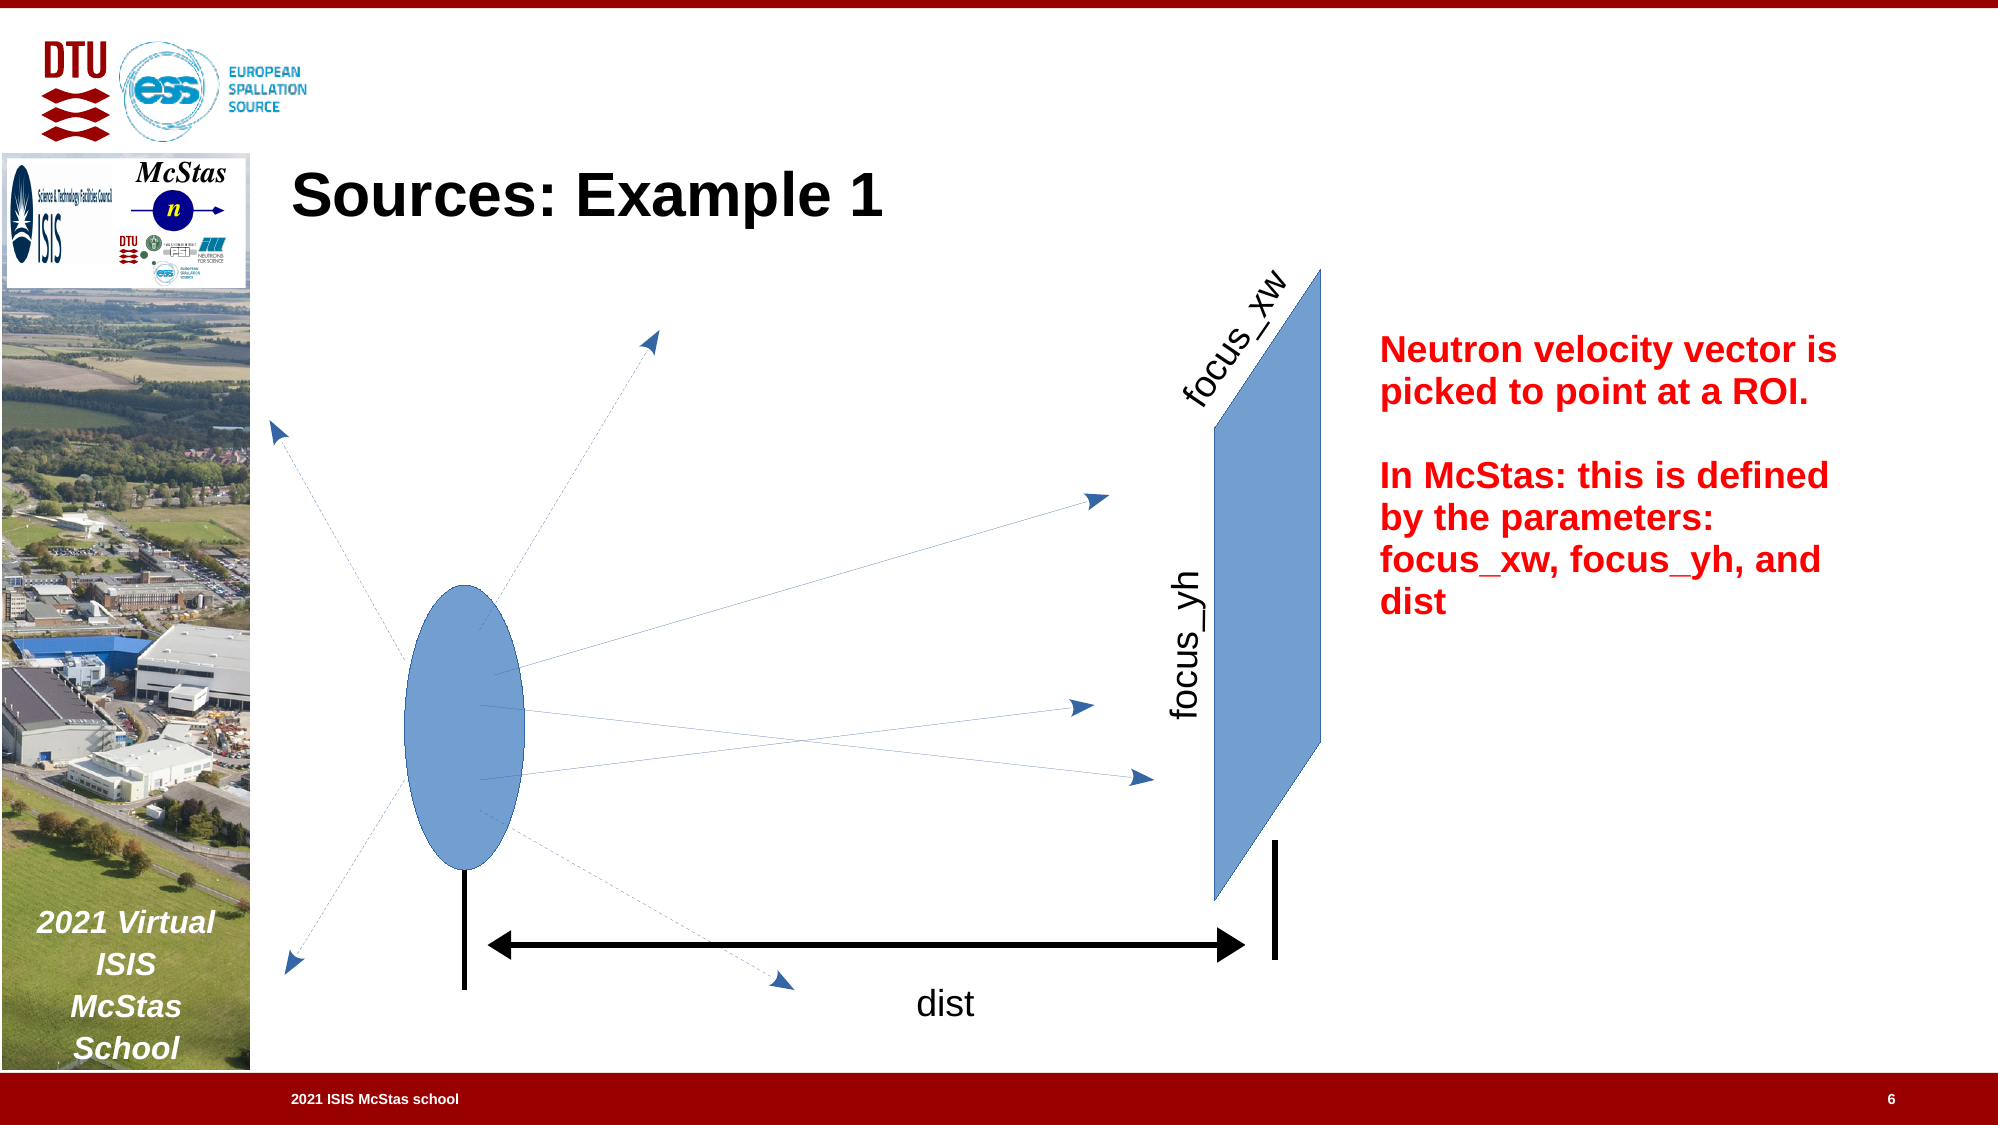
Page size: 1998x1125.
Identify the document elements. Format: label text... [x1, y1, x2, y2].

slide_number <number> [1887, 1088, 1909, 1110]
title Sources: Example 1 [291, 69, 1819, 230]
picture [2, 153, 250, 1070]
text_box Neutron velocity vector is picked to point at a ROI. In McStas: this is defined by the parameters: focus_xw, focus_yh, and dist [1365, 321, 1861, 826]
text_box focus_xw [1159, 238, 1317, 432]
picture [119, 41, 307, 142]
text_box [404, 585, 525, 870]
text_box [1214, 269, 1321, 901]
text_box focus_yh [1155, 554, 1214, 736]
text_box dist [901, 975, 990, 1032]
